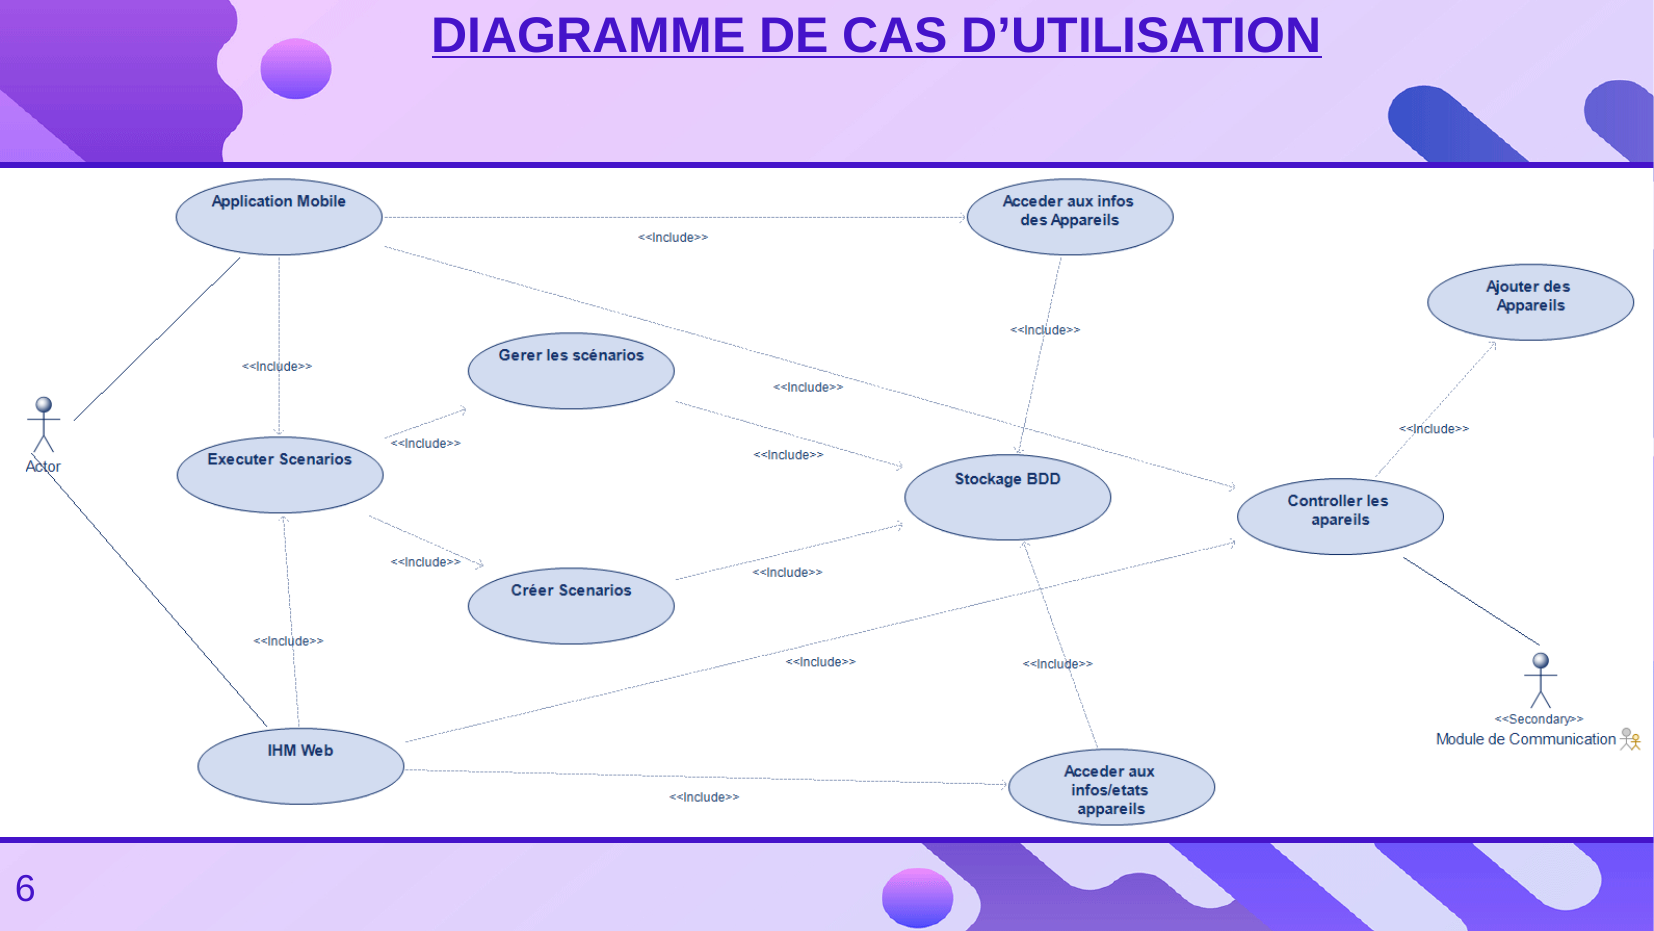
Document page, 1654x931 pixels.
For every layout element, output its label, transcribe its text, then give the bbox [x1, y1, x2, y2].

picture [0, 168, 1654, 837]
picture [0, 843, 1654, 931]
picture [0, 0, 1654, 162]
text_box 6 [0, 860, 60, 931]
text_box DIAGRAMME DE CAS D’UTILISATION [360, 0, 1394, 71]
